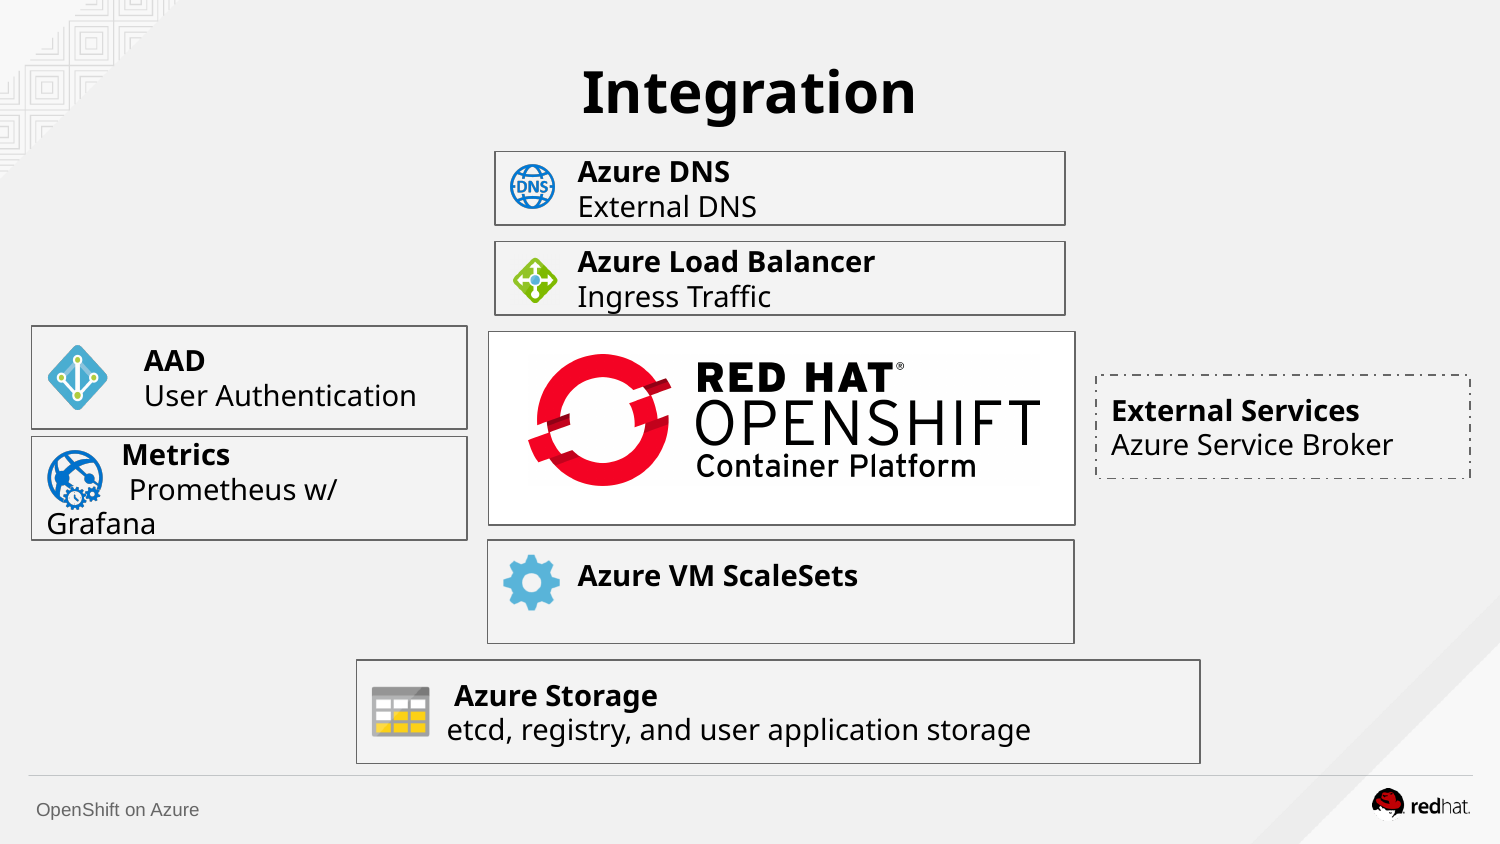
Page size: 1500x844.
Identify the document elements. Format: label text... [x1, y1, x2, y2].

text_box Azure Load Balancer Ingress Traffic [494, 241, 1065, 315]
text_box Azure Storage etcd, registry, and user application storage [356, 660, 1200, 764]
text_box Integration [112, 0, 1388, 141]
text_box AAD User Authentication [31, 325, 468, 430]
text_box Azure DNS External DNS [494, 151, 1065, 225]
text_box [488, 331, 1075, 525]
text_box External Services Azure Service Broker [1096, 375, 1470, 479]
picture [0, 0, 1500, 844]
text_box Azure VM ScaleSets [487, 540, 1075, 644]
text_box Metrics Prometheus w/ Grafana [31, 436, 468, 540]
